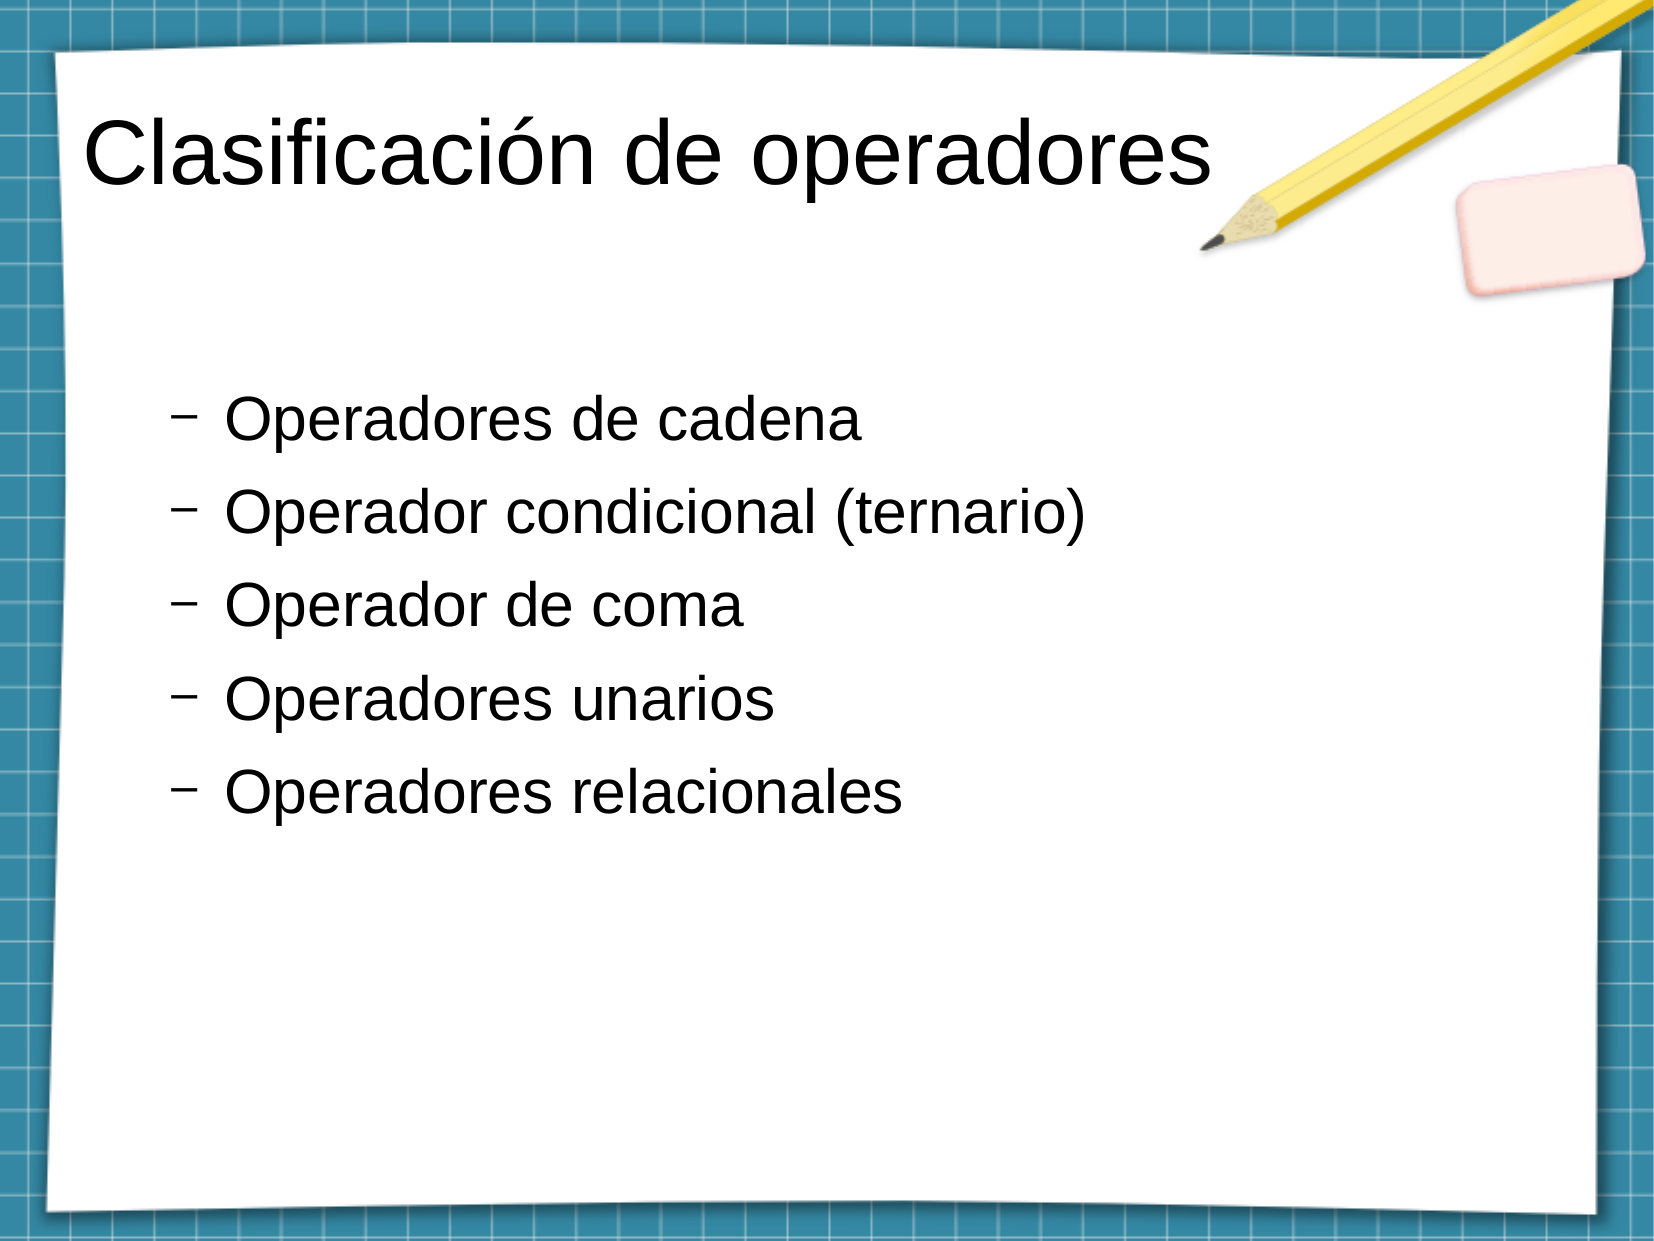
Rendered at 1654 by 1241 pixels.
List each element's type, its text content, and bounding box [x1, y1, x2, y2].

picture [0, 0, 1654, 1241]
list Operadores de cadena Operador condicional (ternario) Operador de coma Operadores unarios Operadores relacionales [82, 290, 1571, 1010]
title Clasificación de operadores [82, 49, 1571, 257]
